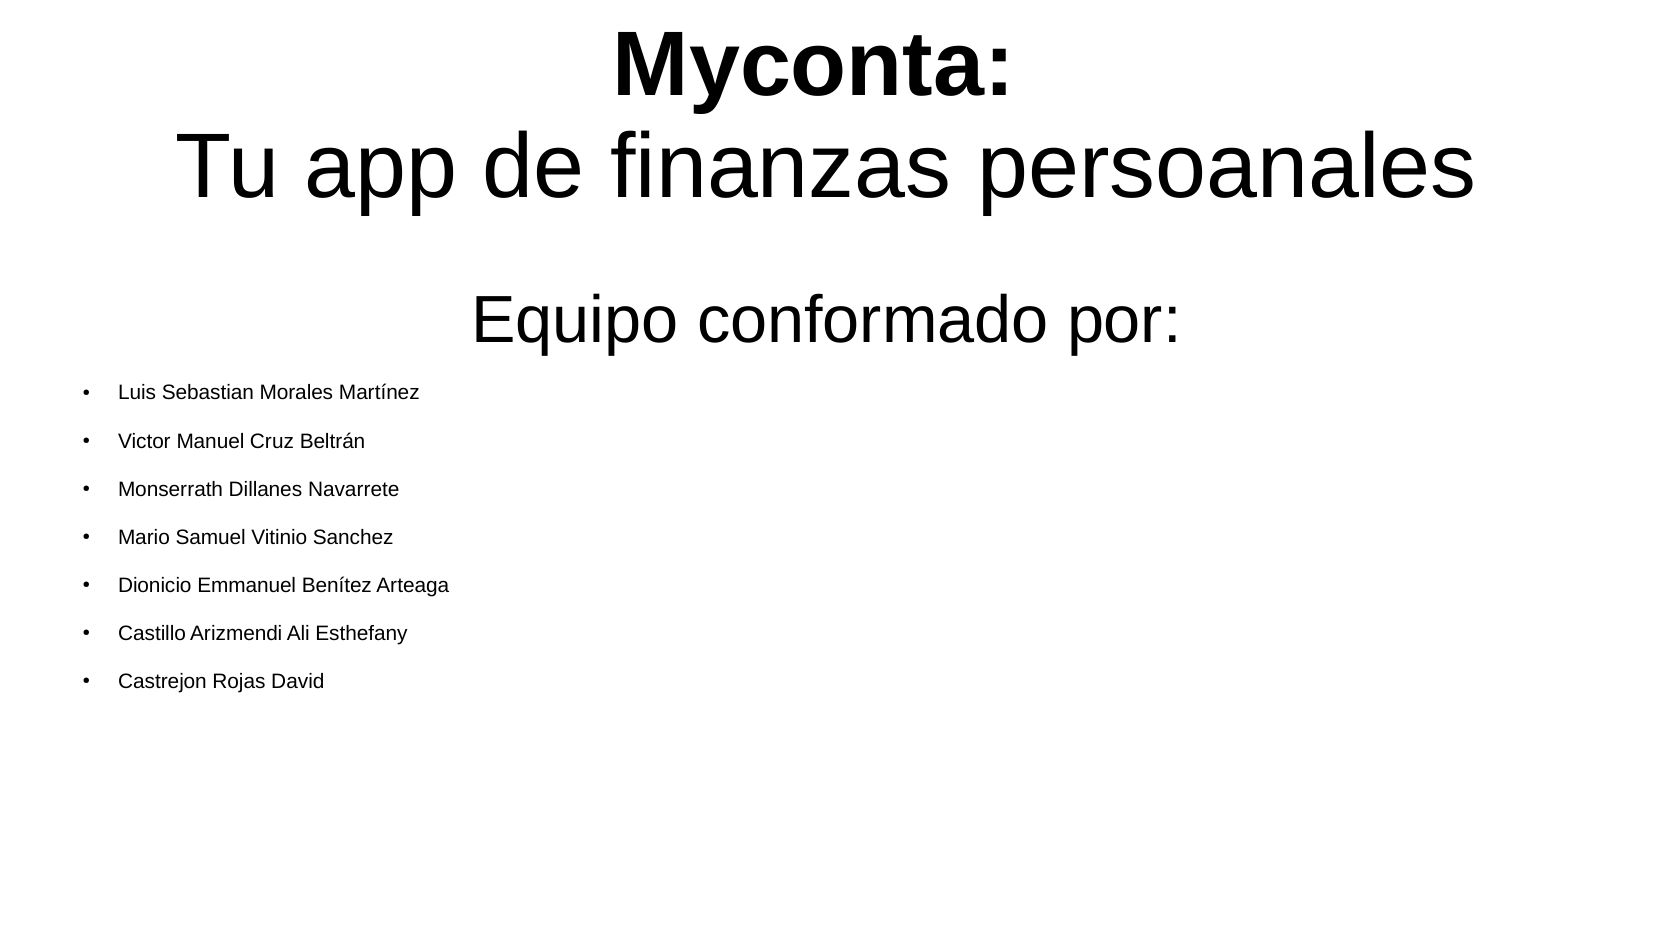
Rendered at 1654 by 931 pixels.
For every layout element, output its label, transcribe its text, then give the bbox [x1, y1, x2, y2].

subtitle Equipo conformado por: Luis Sebastian Morales Martínez Victor Manuel Cruz Beltrán Monserrath Dillanes Navarrete Mario Samuel Vitinio Sanchez Dionicio Emmanuel Benítez Arteaga Castillo Arizmendi Ali Esthefany Castrejon Rojas David [82, 217, 1571, 758]
title Myconta: Tu app de finanzas persoanales [82, 12, 1571, 217]
